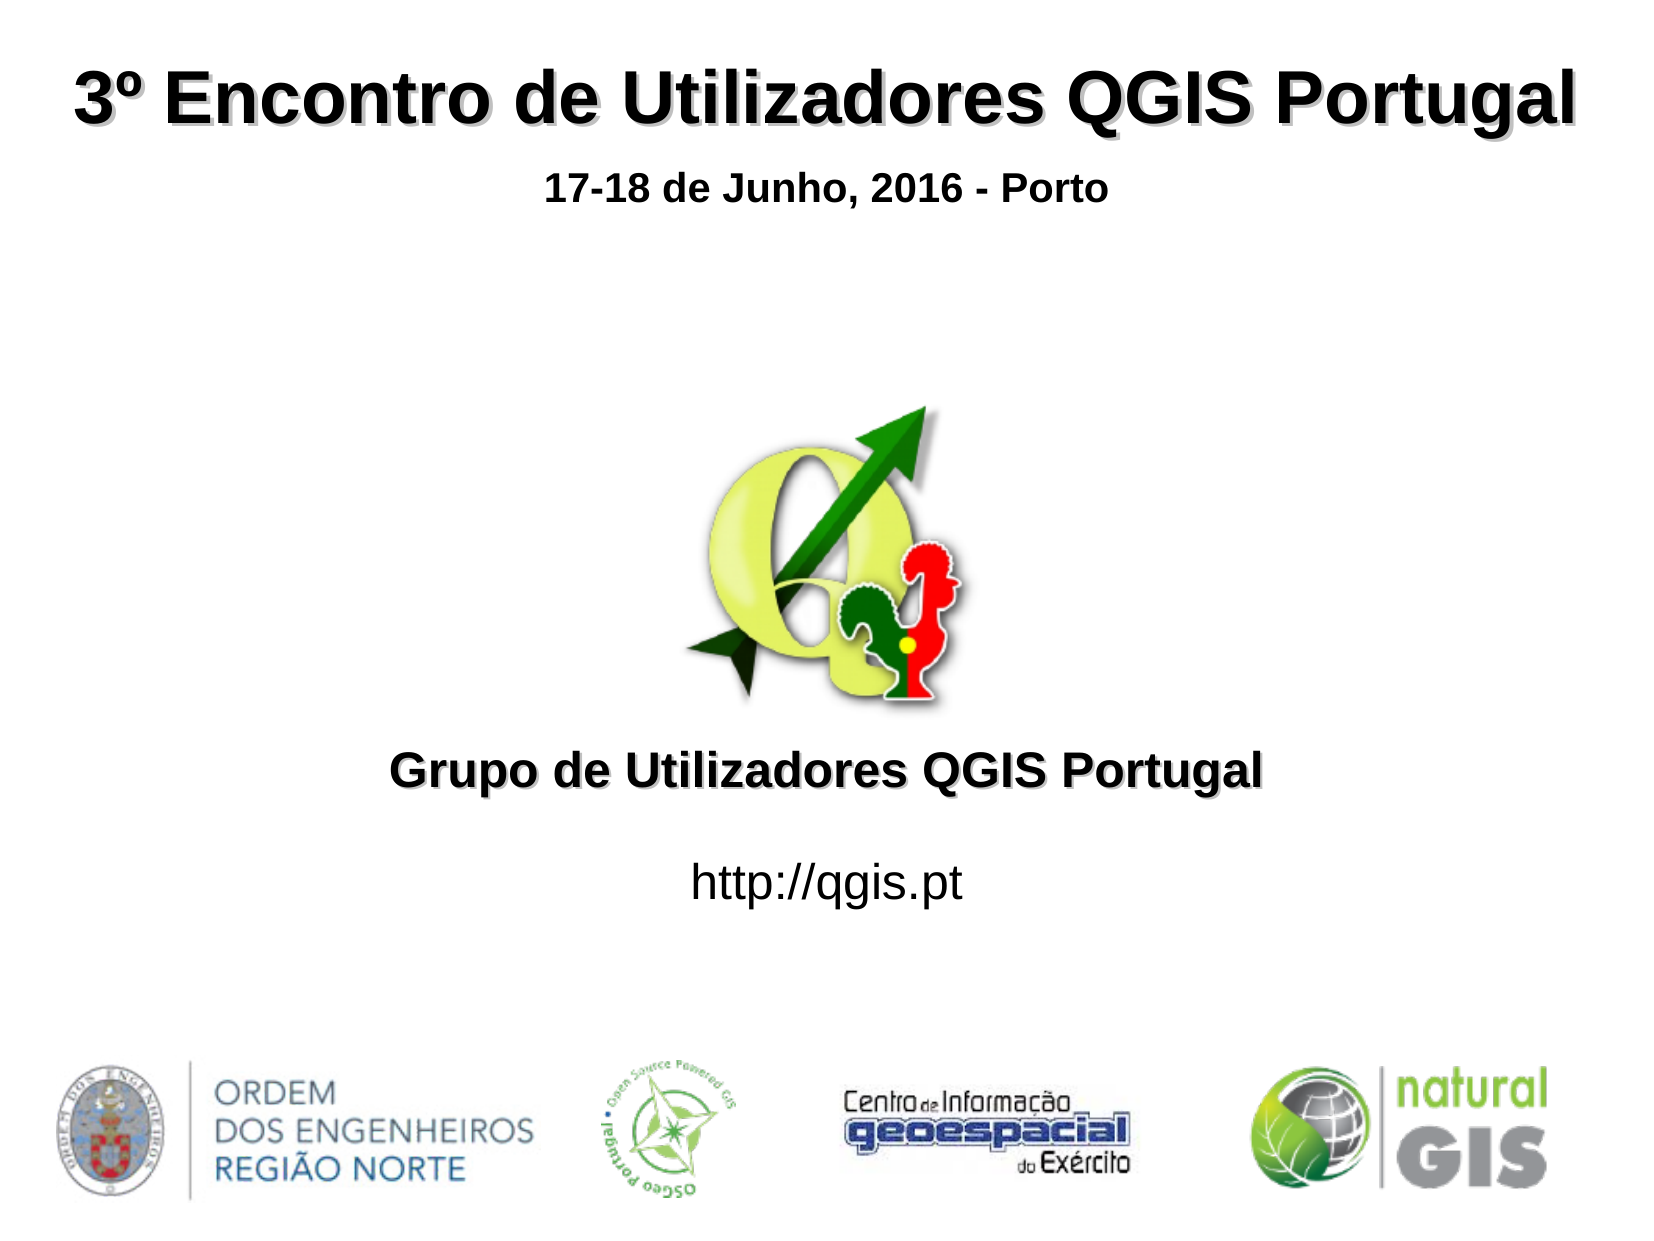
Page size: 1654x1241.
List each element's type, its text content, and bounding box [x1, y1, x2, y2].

picture [56, 1055, 541, 1203]
picture [647, 377, 1006, 735]
picture [810, 1072, 1170, 1186]
text_box Grupo de Utilizadores QGIS Portugal http://qgis.pt [249, 735, 1405, 975]
picture [601, 1060, 736, 1198]
text_box 3º Encontro de Utilizadores QGIS Portugal 17-18 de Junho, 2016 - Porto [31, 48, 1622, 295]
picture [1245, 1058, 1557, 1199]
